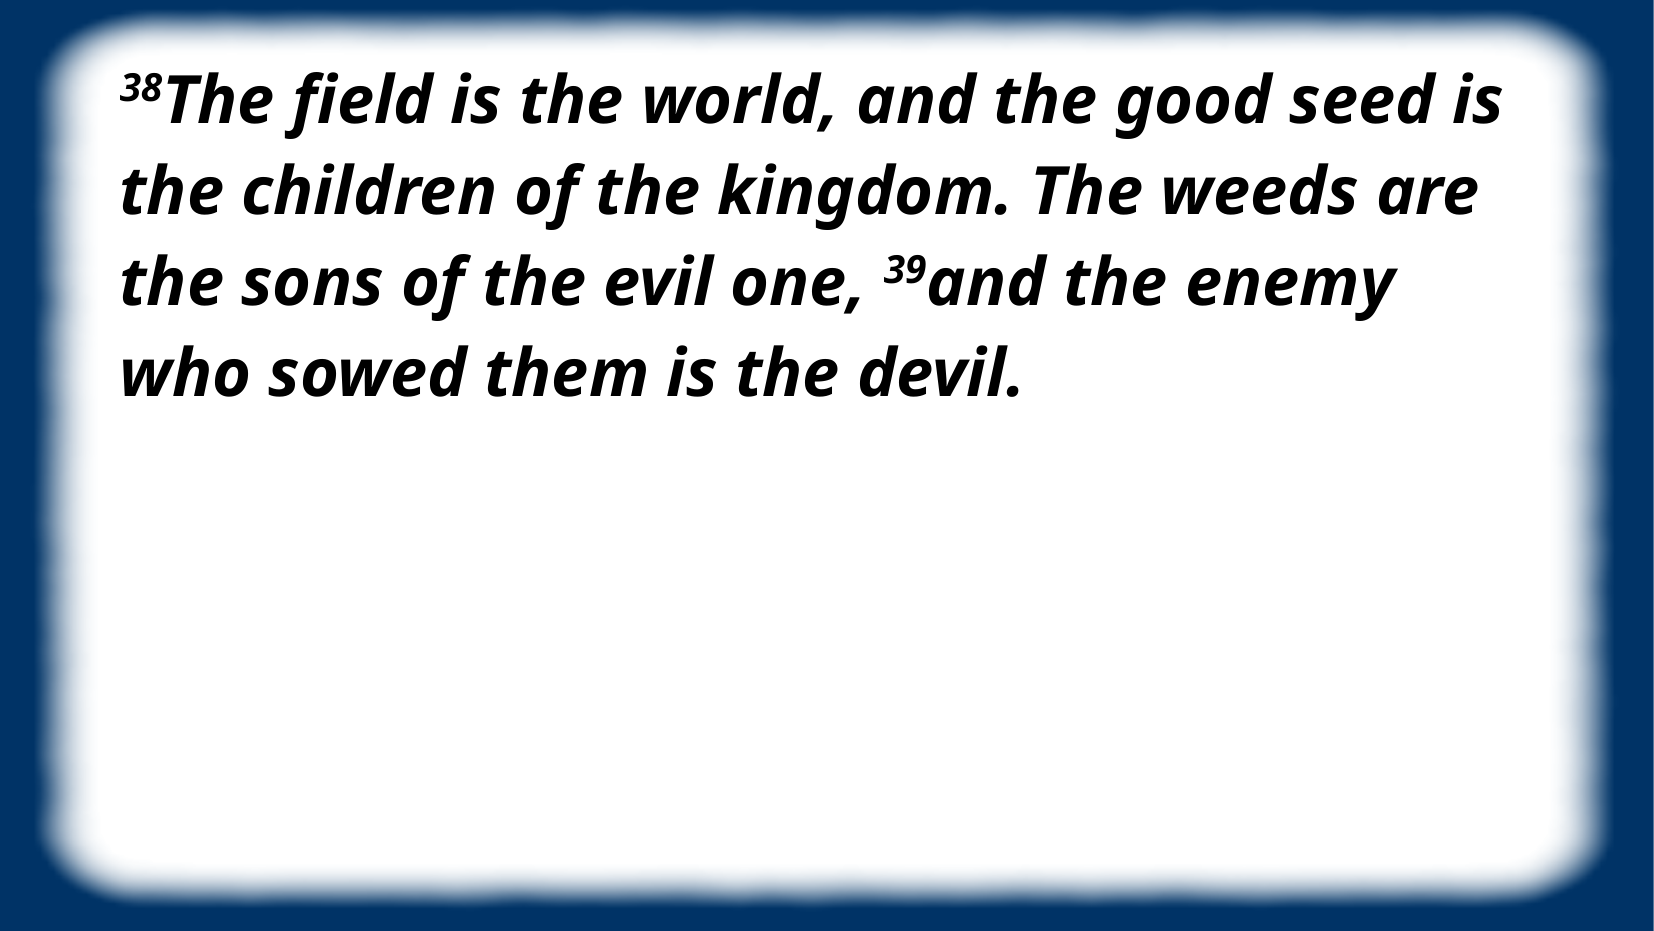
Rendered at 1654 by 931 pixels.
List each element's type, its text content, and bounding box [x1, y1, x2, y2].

text_box 38The field is the world, and the good seed is the children of the kingdom. The weeds are the sons of the evil one, 39and the enemy who sowed them is the devil. [105, 45, 1546, 415]
picture [0, 0, 1654, 931]
